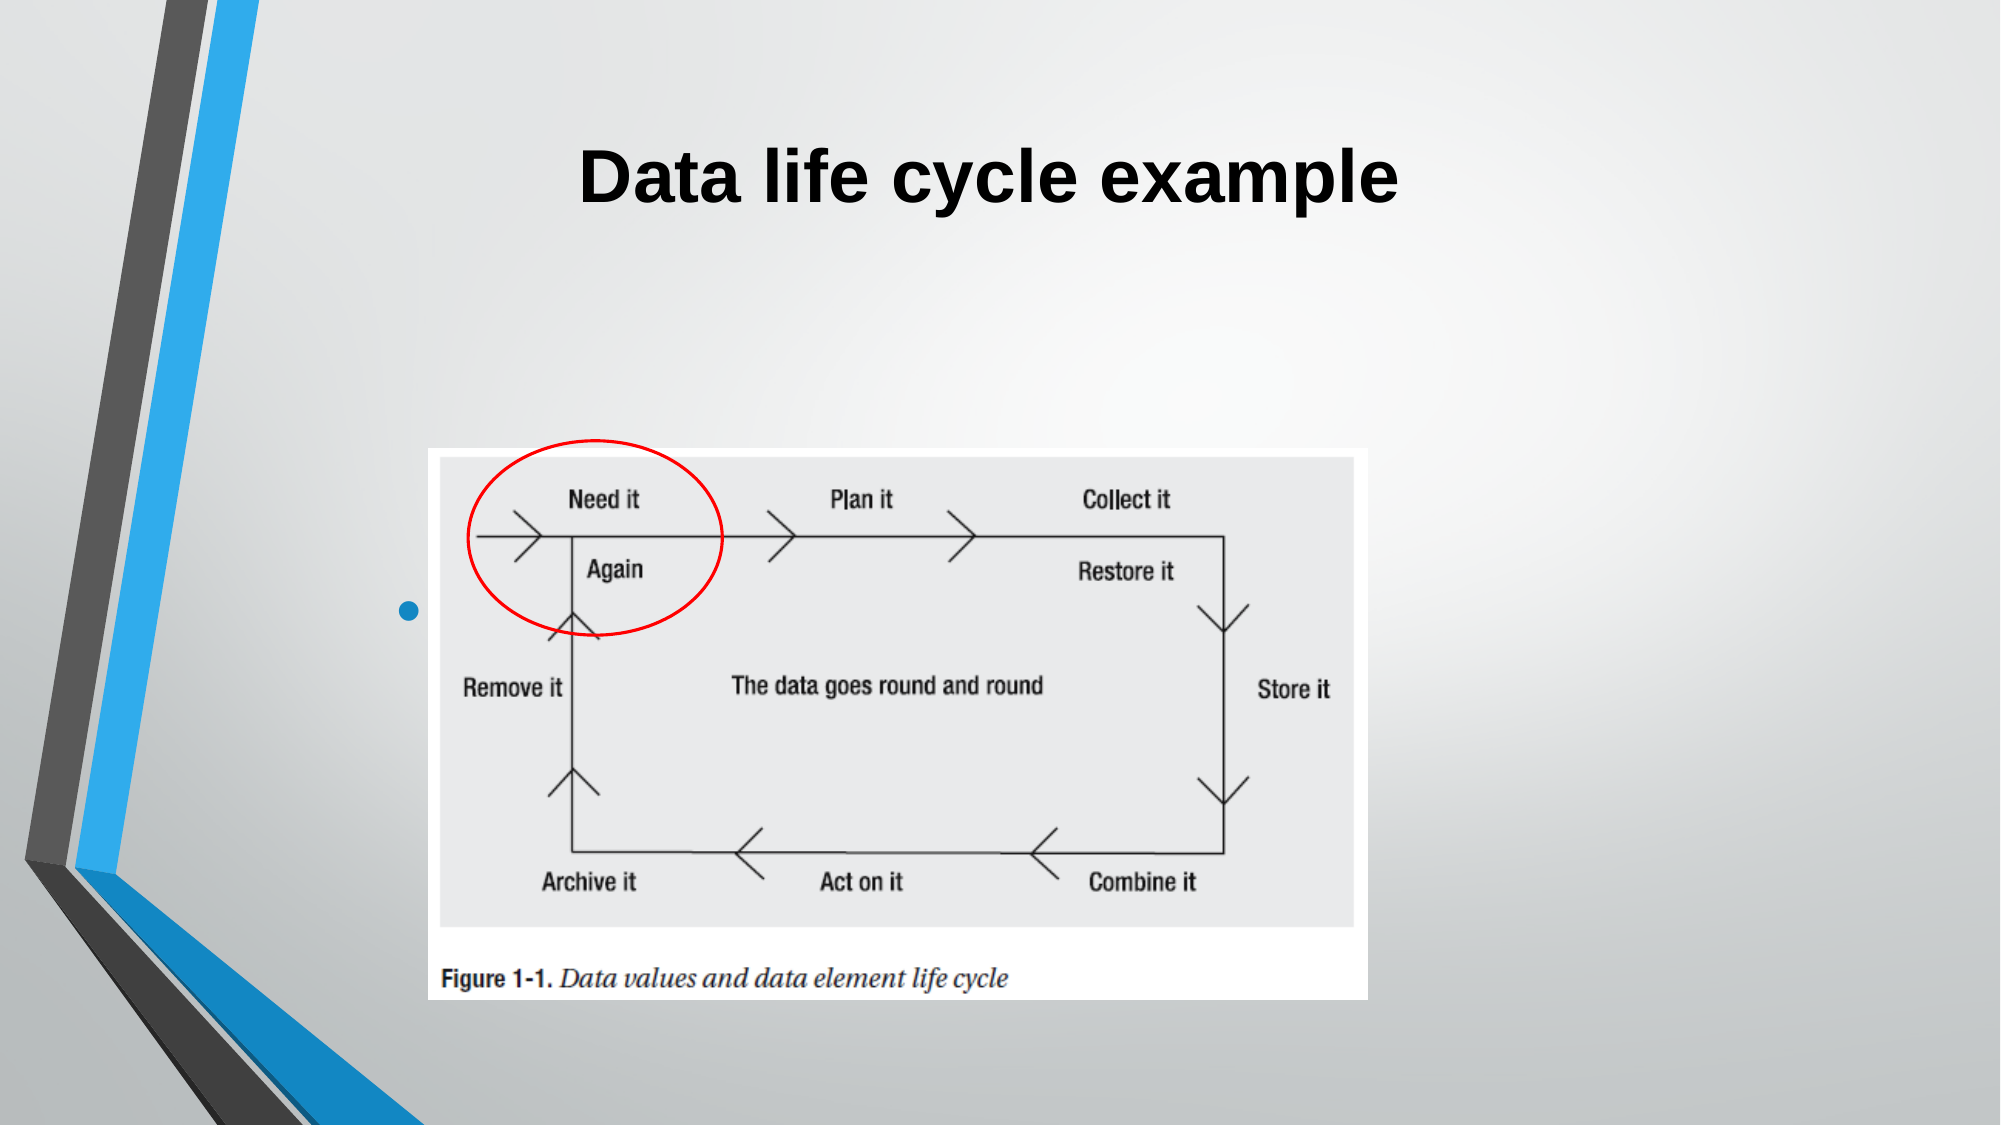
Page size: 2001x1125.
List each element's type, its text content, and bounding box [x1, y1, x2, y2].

picture [428, 448, 1368, 1000]
title Data life cycle example [324, 45, 1675, 233]
picture [470, 448, 720, 633]
list Need Calculate Solar Insolation Promote alternative energy [324, 262, 1675, 1078]
